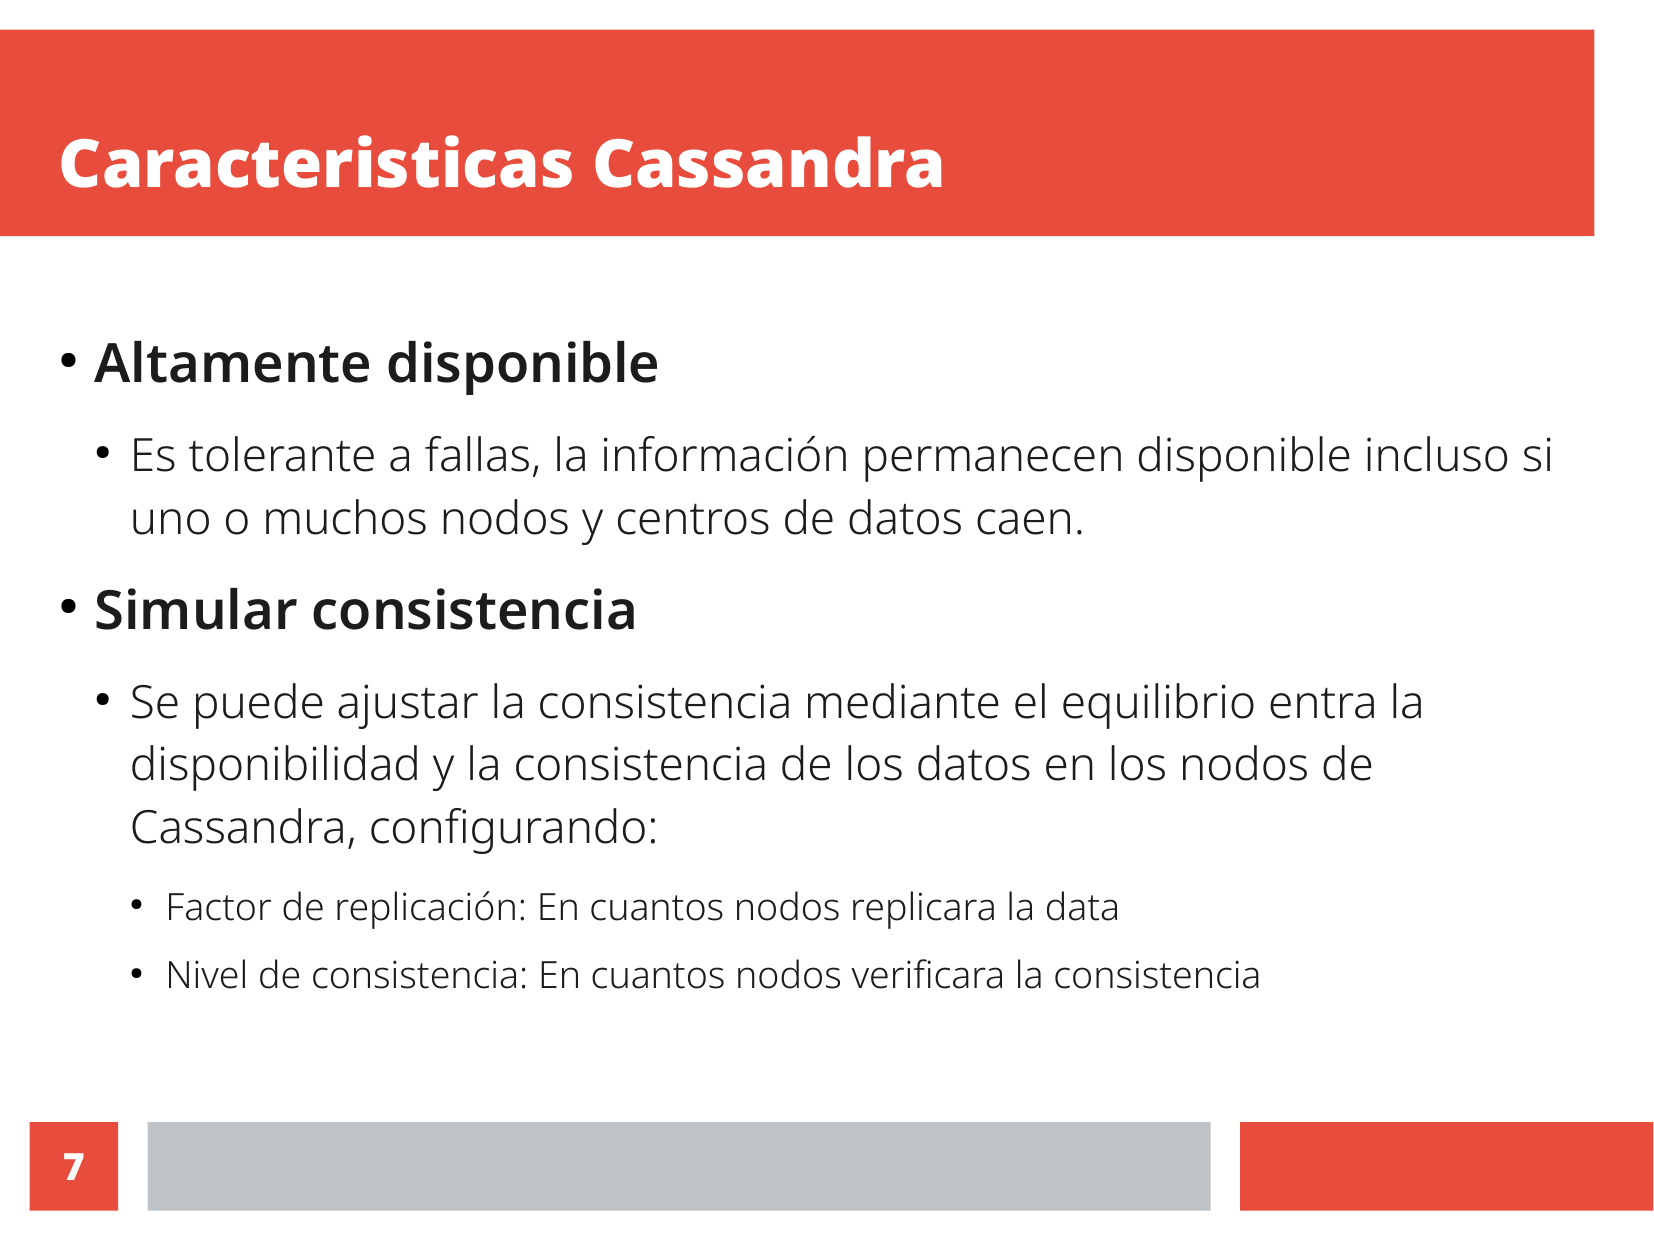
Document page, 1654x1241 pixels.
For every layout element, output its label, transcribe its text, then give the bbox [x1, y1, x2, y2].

title Caracteristicas Cassandra [59, 59, 1595, 207]
list Altamente disponible Es tolerante a fallas, la información permanecen disponible incluso si uno o muchos nodos y centros de datos caen. Simular consistencia Se puede ajustar la consistencia mediante el equilibrio entra la disponibilidad y la consistencia de los datos en los nodos de Cassandra, configurando: Factor de replicación: En cuantos nodos replicara la data Nivel de consistencia: En cuantos nodos verificara la consistencia [59, 324, 1565, 1093]
